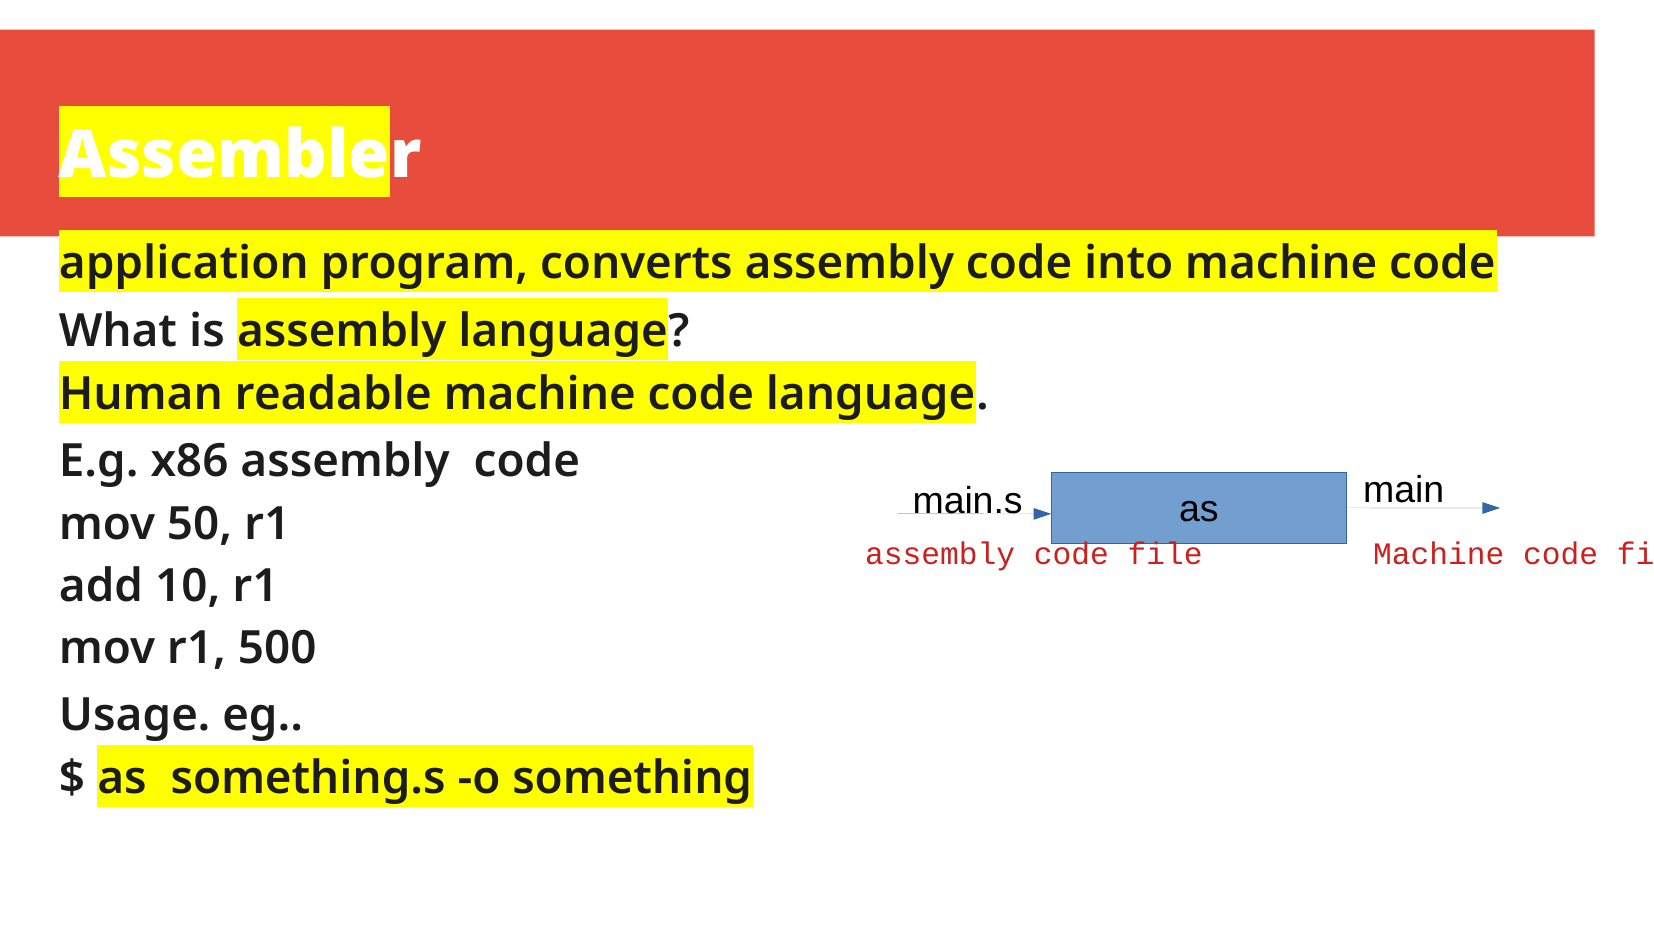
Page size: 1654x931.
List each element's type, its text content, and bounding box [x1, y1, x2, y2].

text_box main.s [897, 472, 1038, 530]
title Assembler [59, 79, 1595, 191]
text_box Machine code file [1358, 531, 1560, 618]
text_box main [1348, 460, 1489, 518]
list application program, converts assembly code into machine code What is assembly language? Human readable machine code language. E.g. x86 assembly code mov 50, r1 add 10, r1 mov r1, 500 Usage. eg.. $ as something.s -o something [59, 243, 1565, 820]
text_box as [1051, 472, 1347, 544]
text_box assembly code file [850, 531, 1052, 618]
